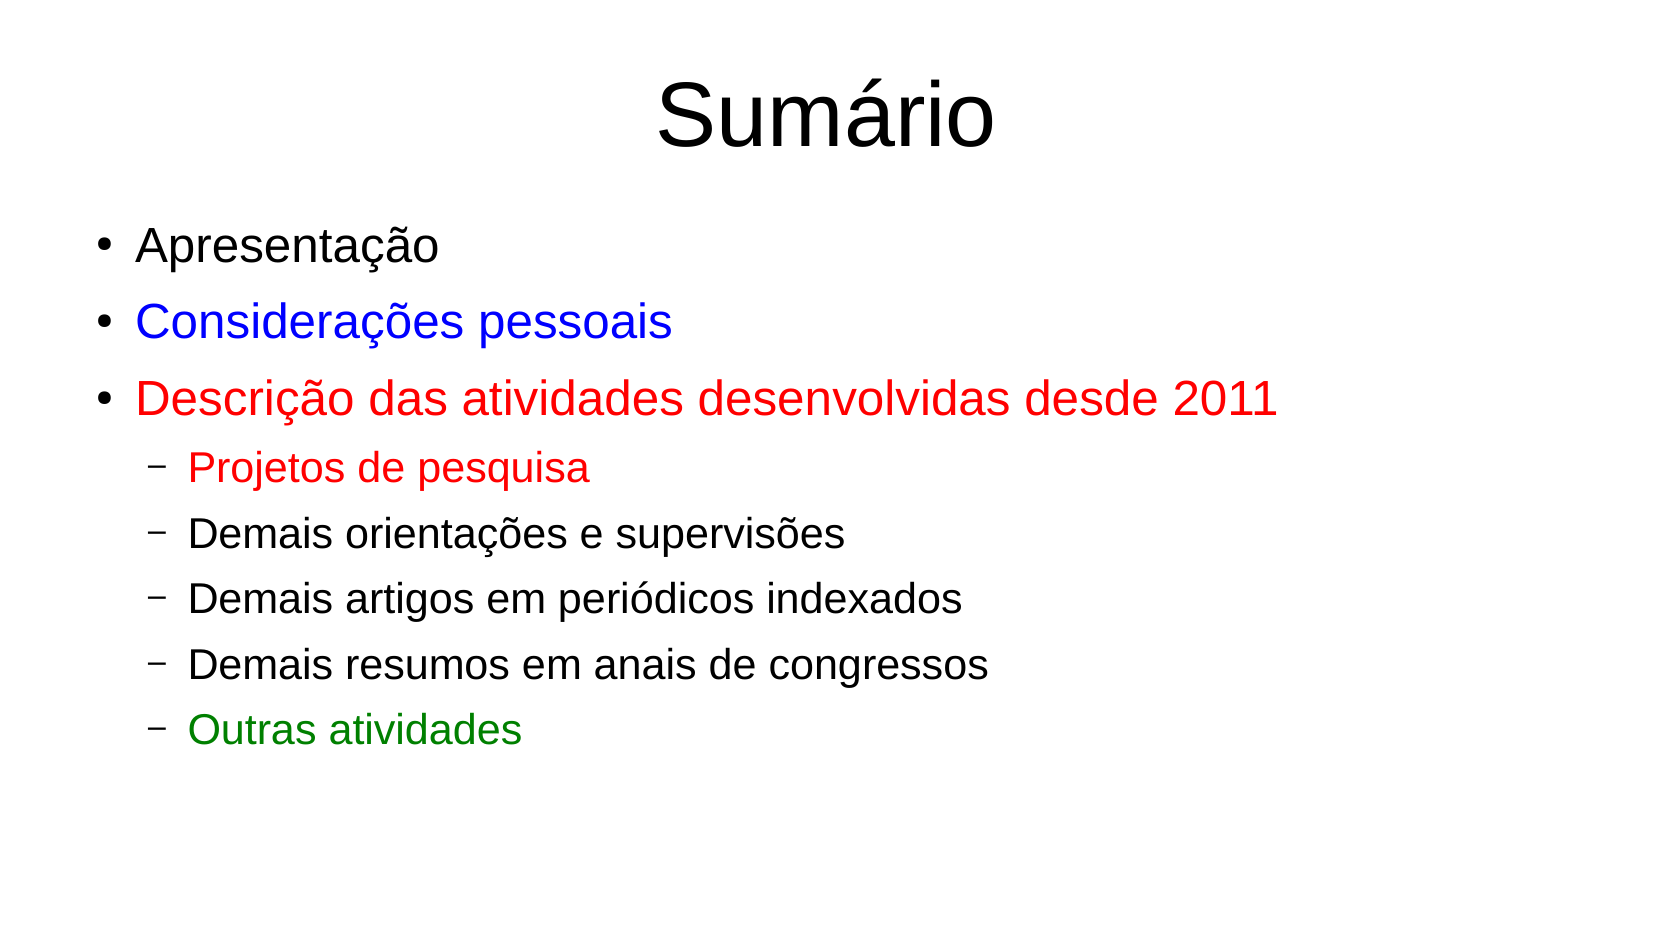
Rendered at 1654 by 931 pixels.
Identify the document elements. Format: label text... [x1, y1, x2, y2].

list Apresentação Considerações pessoais Descrição das atividades desenvolvidas desde 2011 Projetos de pesquisa Demais orientações e supervisões Demais artigos em periódicos indexados Demais resumos em anais de congressos Outras atividades [82, 217, 1571, 758]
title Sumário [82, 37, 1571, 193]
